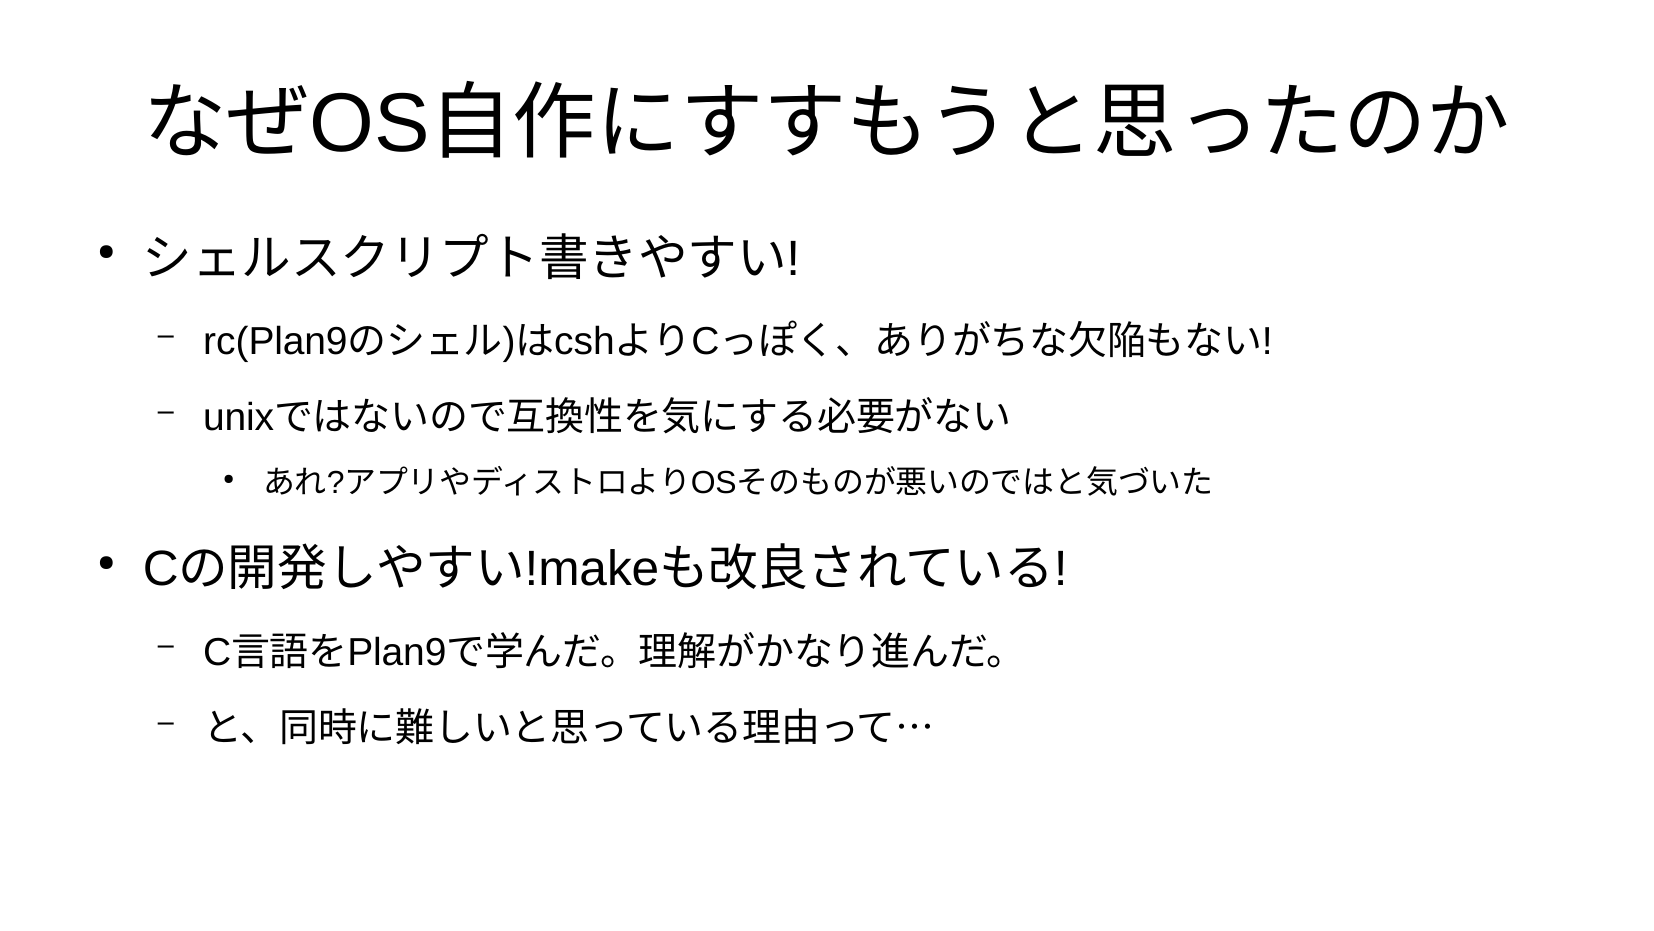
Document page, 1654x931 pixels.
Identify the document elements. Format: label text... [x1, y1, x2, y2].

list シェルスクリプト書きやすい! rc(Plan9のシェル)はcshよりCっぽく、ありがちな欠陥もない! unixではないので互換性を気にする必要がない あれ?アプリやディストロよりOSそのものが悪いのではと気づいた Cの開発しやすい!makeも改良されている! C言語をPlan9で学んだ。理解がかなり進んだ。 と、同時に難しいと思っている理由って… [82, 217, 1571, 758]
title なぜOS自作にすすもうと思ったのか [82, 37, 1571, 193]
